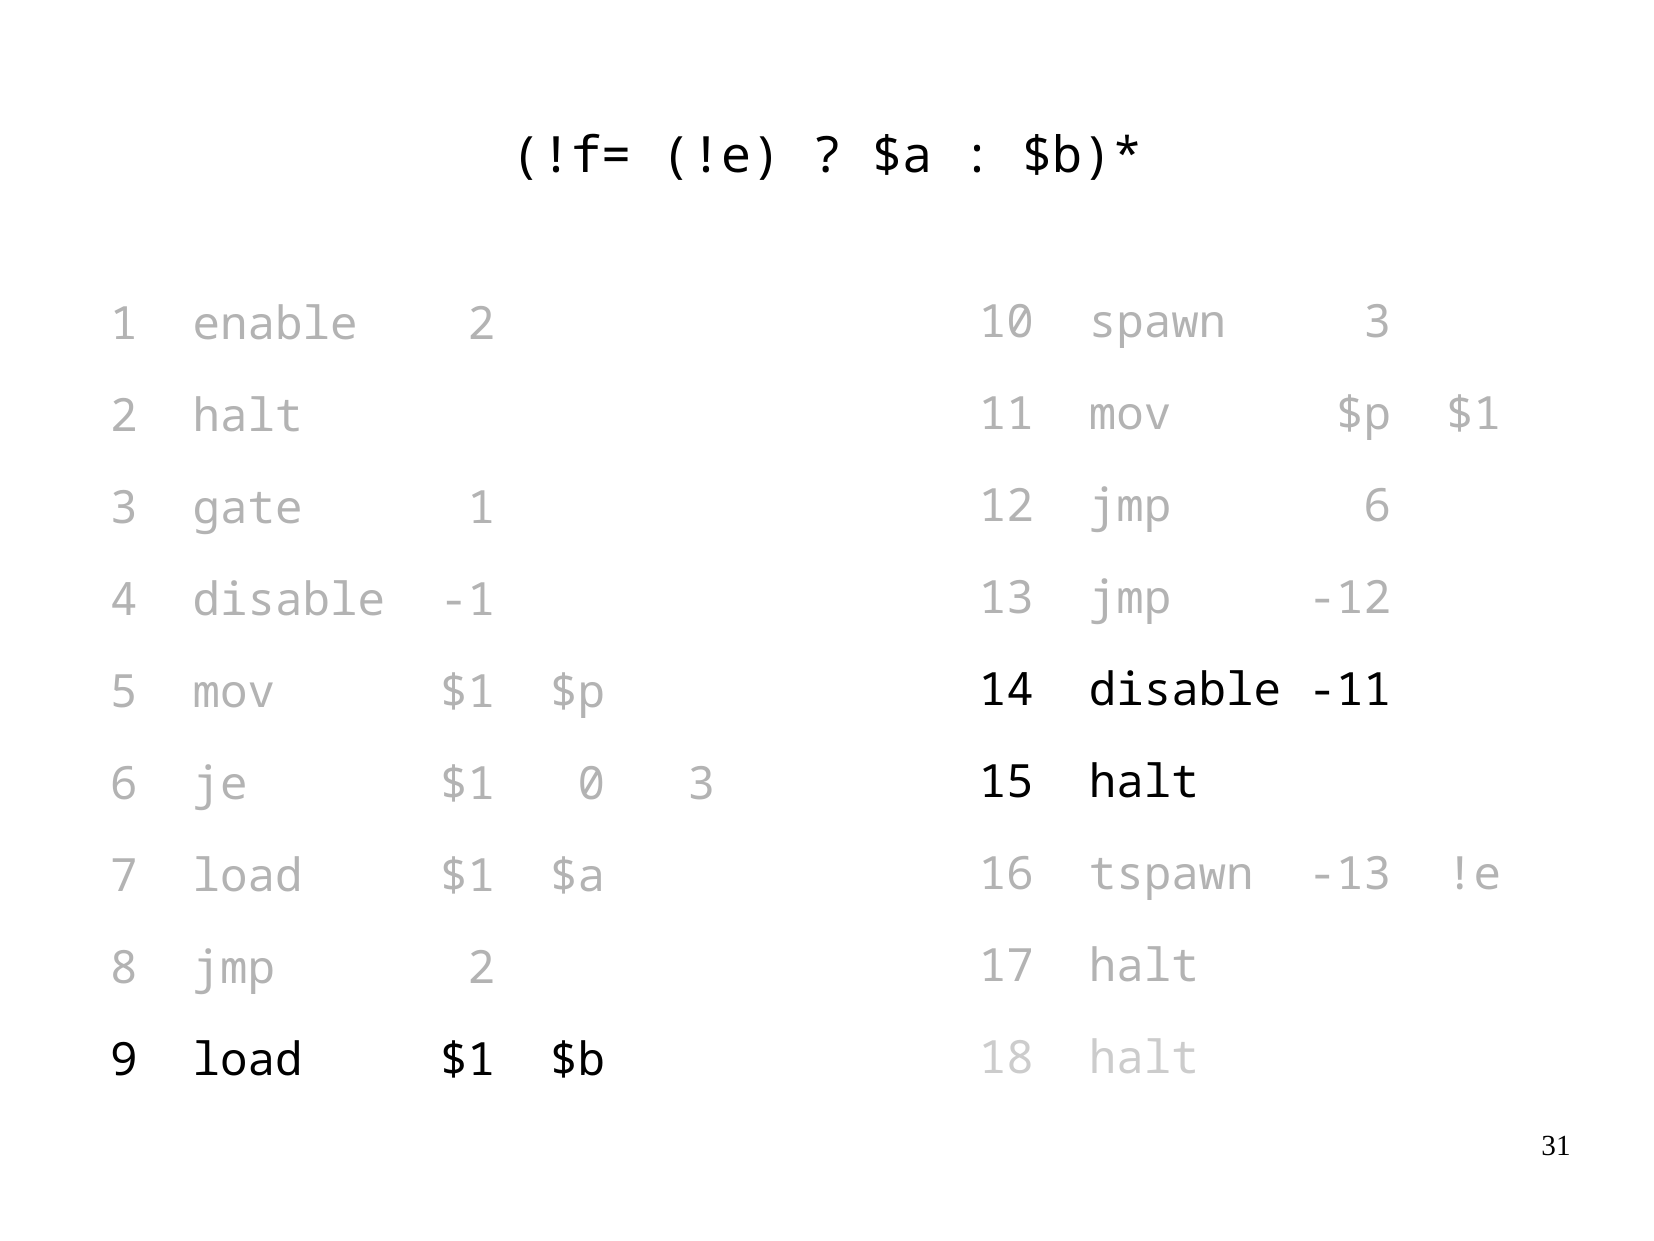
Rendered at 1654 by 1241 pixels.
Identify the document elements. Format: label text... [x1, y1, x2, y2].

list 10 spawn 3 11 mov $p $1 12 jmp 6 13 jmp -12 14 disable -11 15 halt 16 tspawn -13 !e 17 halt 18 halt [978, 288, 1589, 1107]
title (!f= (!e) ? $a : $b)* [82, 49, 1571, 257]
list 1 enable 2 2 halt 3 gate 1 4 disable -1 5 mov $1 $p 6 je $1 0 3 7 load $1 $a 8 jmp 2 9 load $1 $b [82, 290, 826, 1109]
